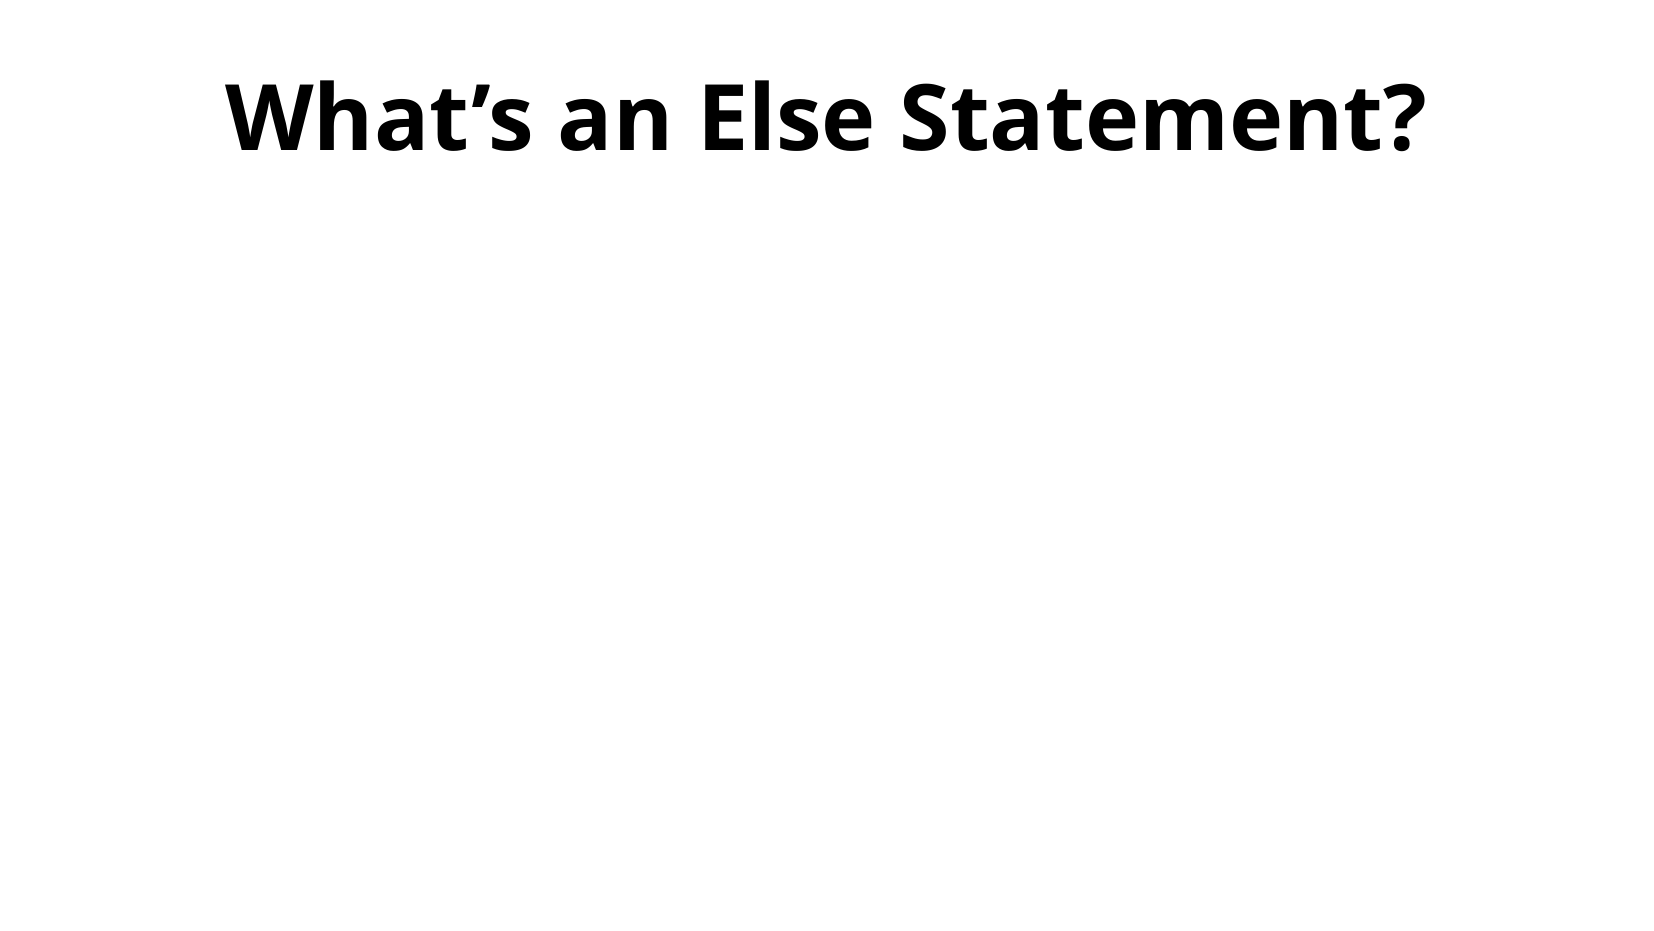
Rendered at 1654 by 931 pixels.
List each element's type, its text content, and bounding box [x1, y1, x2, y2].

title What’s an Else Statement? [82, 37, 1571, 193]
